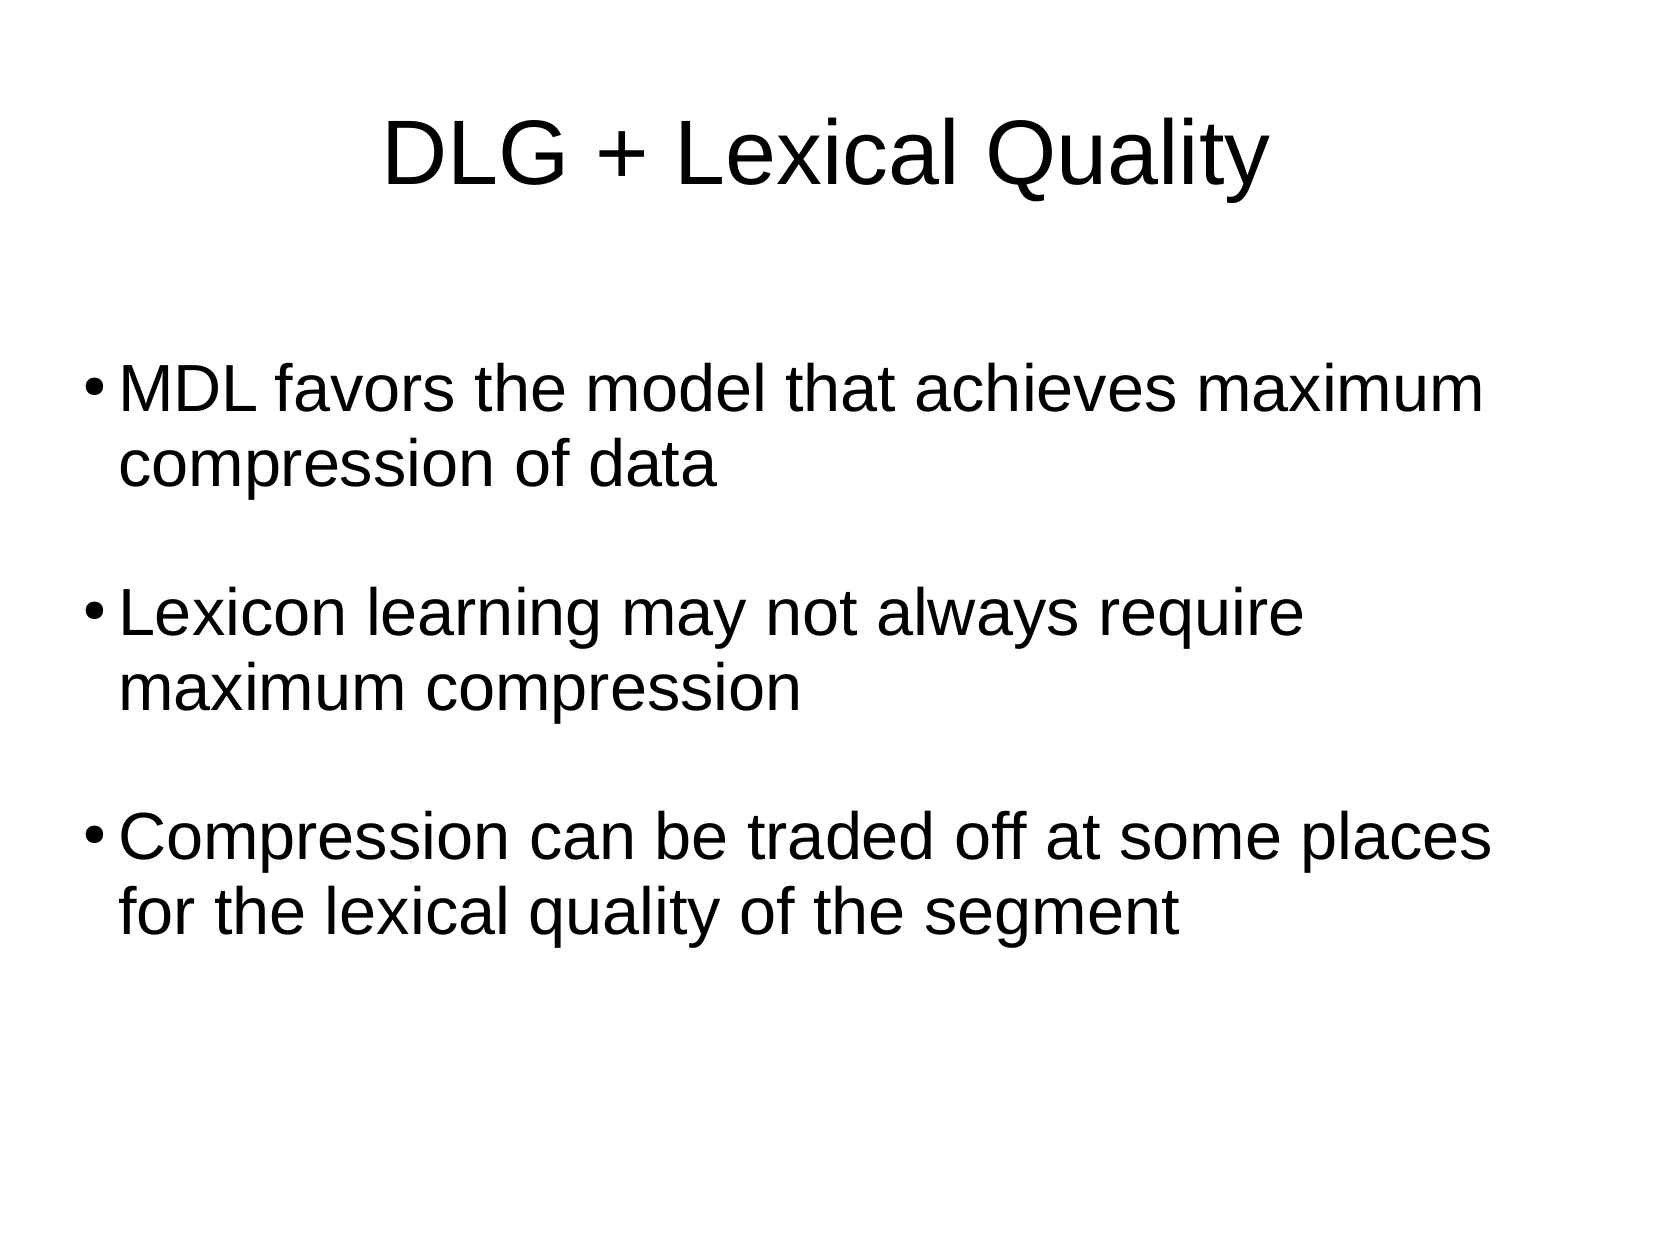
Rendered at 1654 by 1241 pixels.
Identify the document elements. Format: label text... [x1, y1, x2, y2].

subtitle MDL favors the model that achieves maximum compression of data Lexicon learning may not always require maximum compression Compression can be traded off at some places for the lexical quality of the segment [82, 290, 1571, 1010]
title DLG + Lexical Quality [82, 49, 1571, 257]
